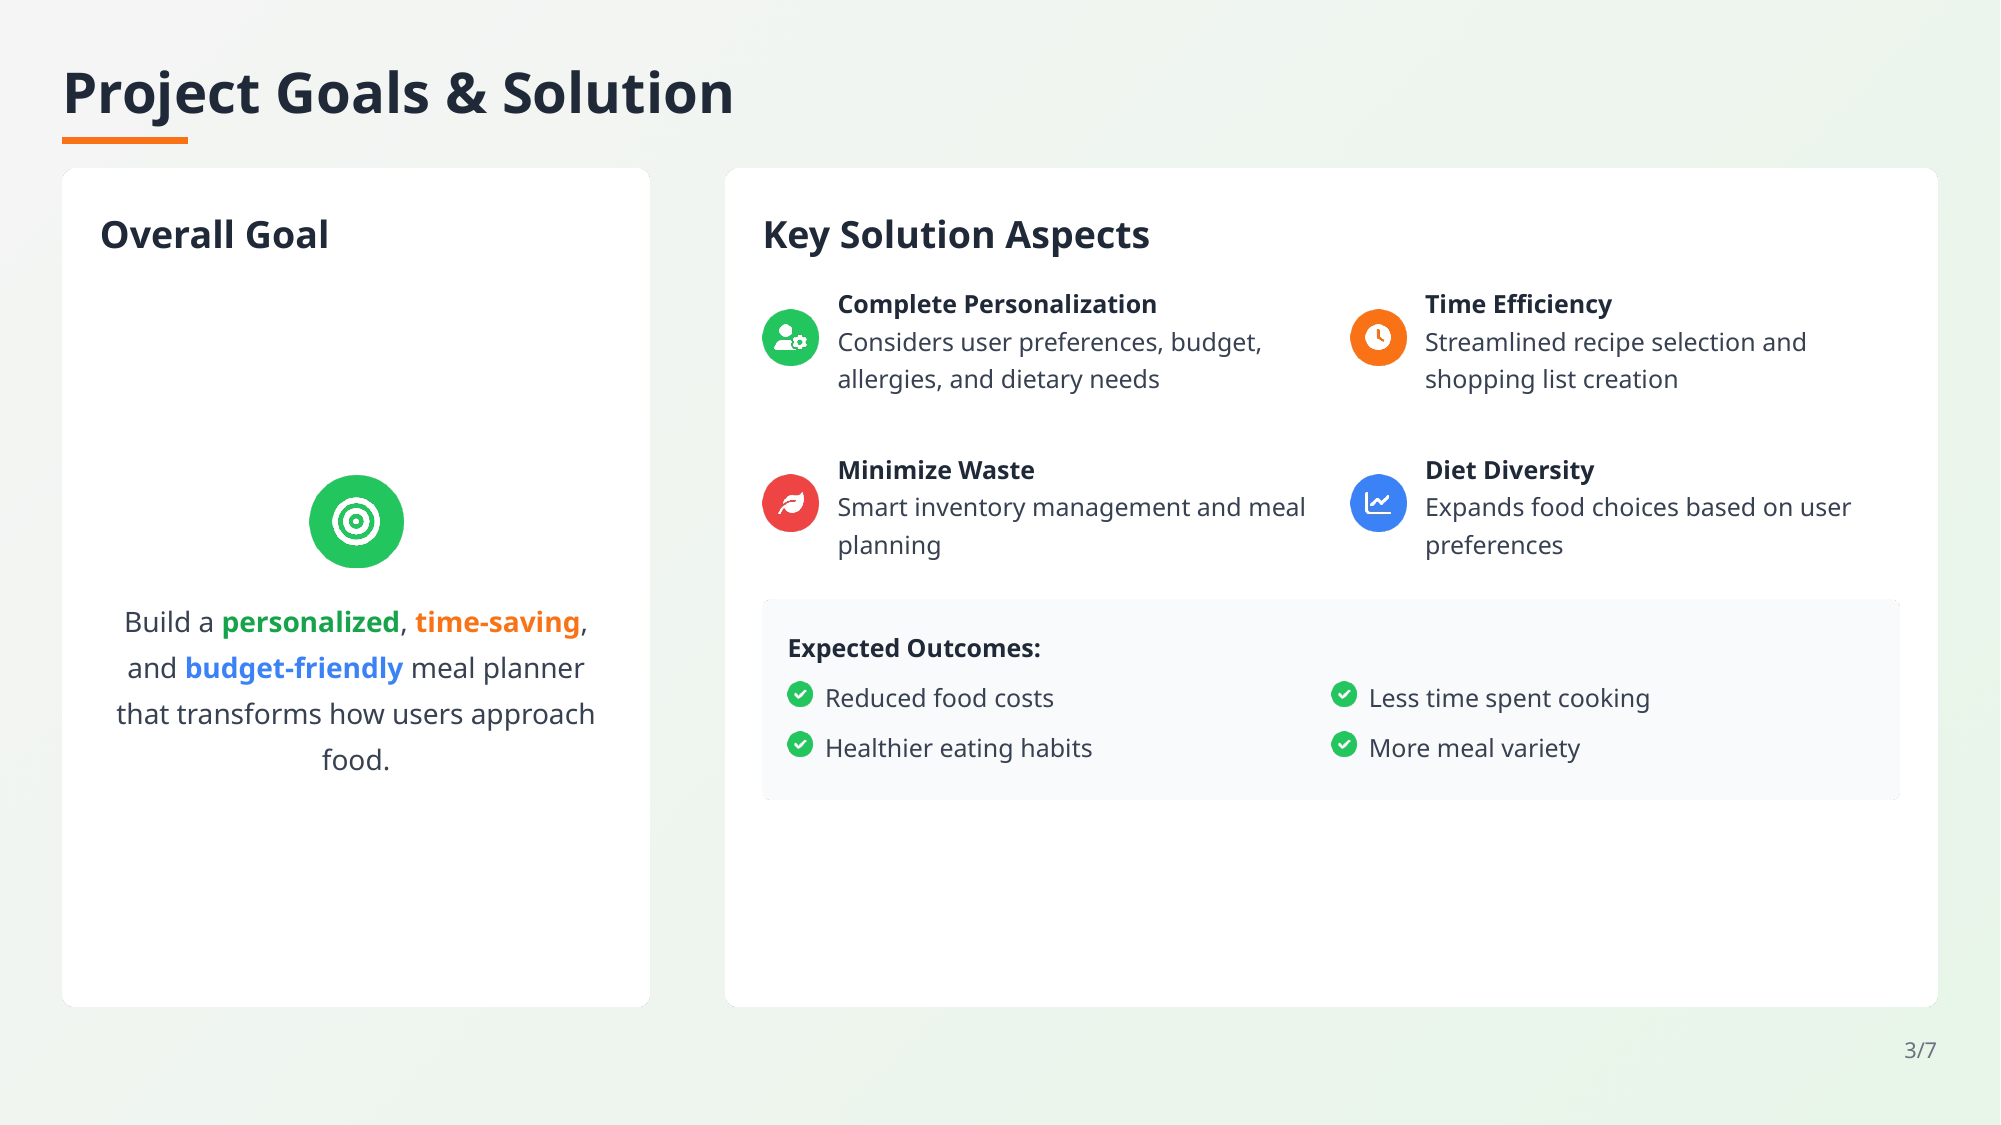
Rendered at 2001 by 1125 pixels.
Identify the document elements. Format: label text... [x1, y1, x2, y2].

text_box Expands food choices based on user preferences [1425, 484, 1900, 560]
text_box Streamlined recipe selection and shopping list creation [1425, 318, 1900, 394]
text_box Complete Personalization [837, 281, 1408, 319]
text_box Reduced food costs [824, 675, 1119, 713]
text_box Expected Outcomes: [787, 624, 1875, 663]
text_box Healthier eating habits [825, 725, 1169, 763]
picture [0, 0, 2000, 1125]
text_box More meal variety [1368, 725, 1642, 763]
text_box Key Solution Aspects [762, 206, 1900, 257]
text_box Diet Diversity [1425, 446, 1900, 484]
text_box 3/7 [62, 1031, 1938, 1063]
text_box Build a personalized, time-saving, and budget-friendly meal planner that transforms how users approach food. [99, 592, 613, 776]
text_box Project Goals & Solution [62, 62, 1938, 125]
text_box Smart inventory management and meal planning [837, 484, 1313, 560]
text_box Time Efficiency [1425, 281, 1900, 318]
text_box Overall Goal [99, 206, 715, 257]
text_box Less time spent cooking [1368, 675, 1732, 713]
text_box Minimize Waste [837, 446, 1313, 484]
text_box Considers user preferences, budget, allergies, and dietary needs [837, 318, 1313, 394]
